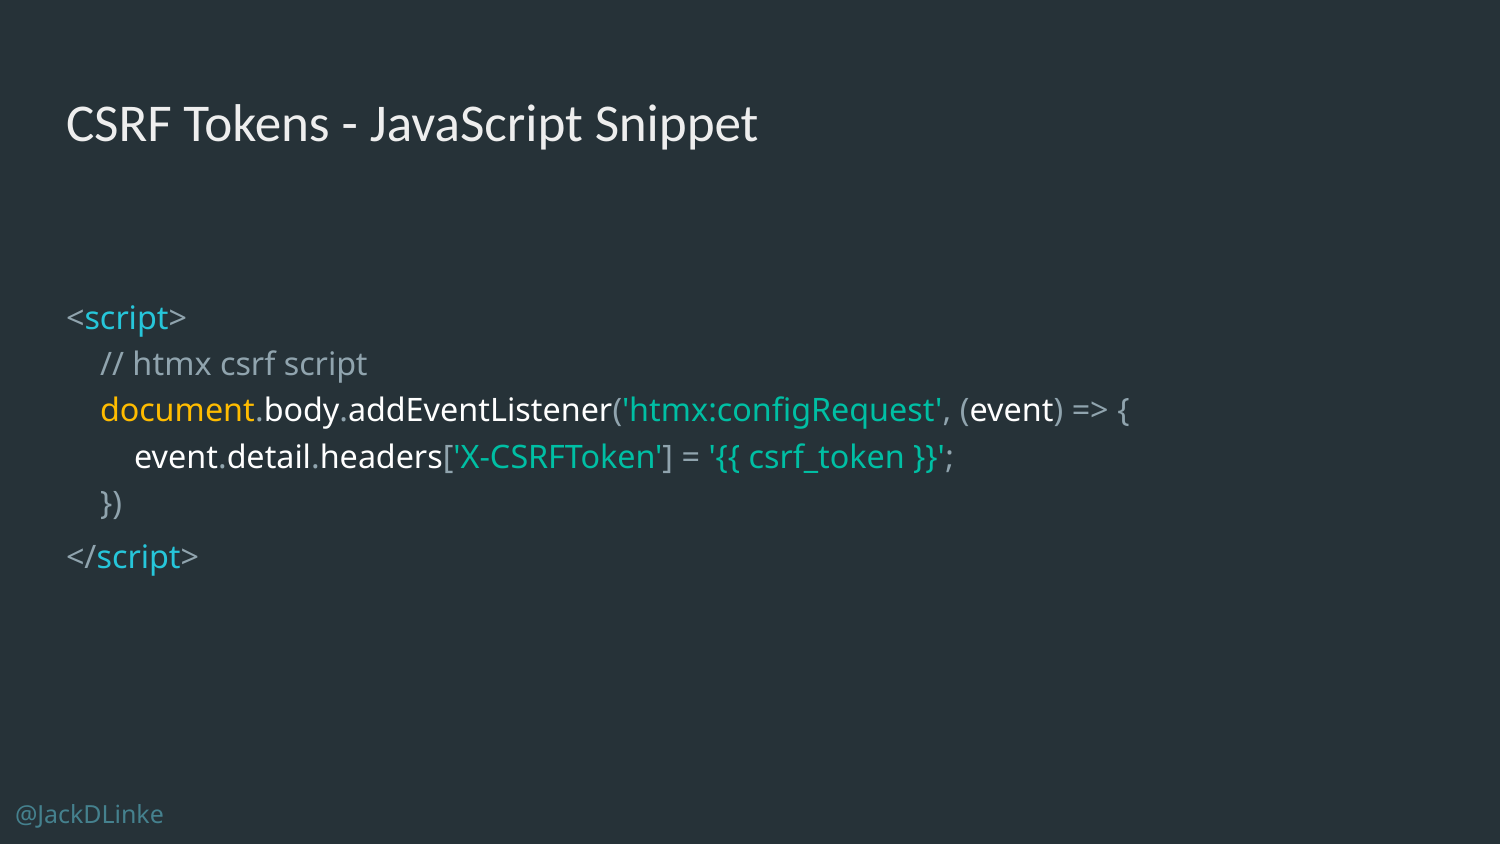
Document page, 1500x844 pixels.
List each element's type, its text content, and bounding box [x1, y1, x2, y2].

title CSRF Tokens - JavaScript Snippet [51, 72, 1449, 167]
list <script> // htmx csrf script document.body.addEventListener('htmx:configRequest', (event) => { event.detail.headers['X-CSRFToken'] = '{{ csrf_token }}'; }) </script> [51, 189, 1449, 750]
